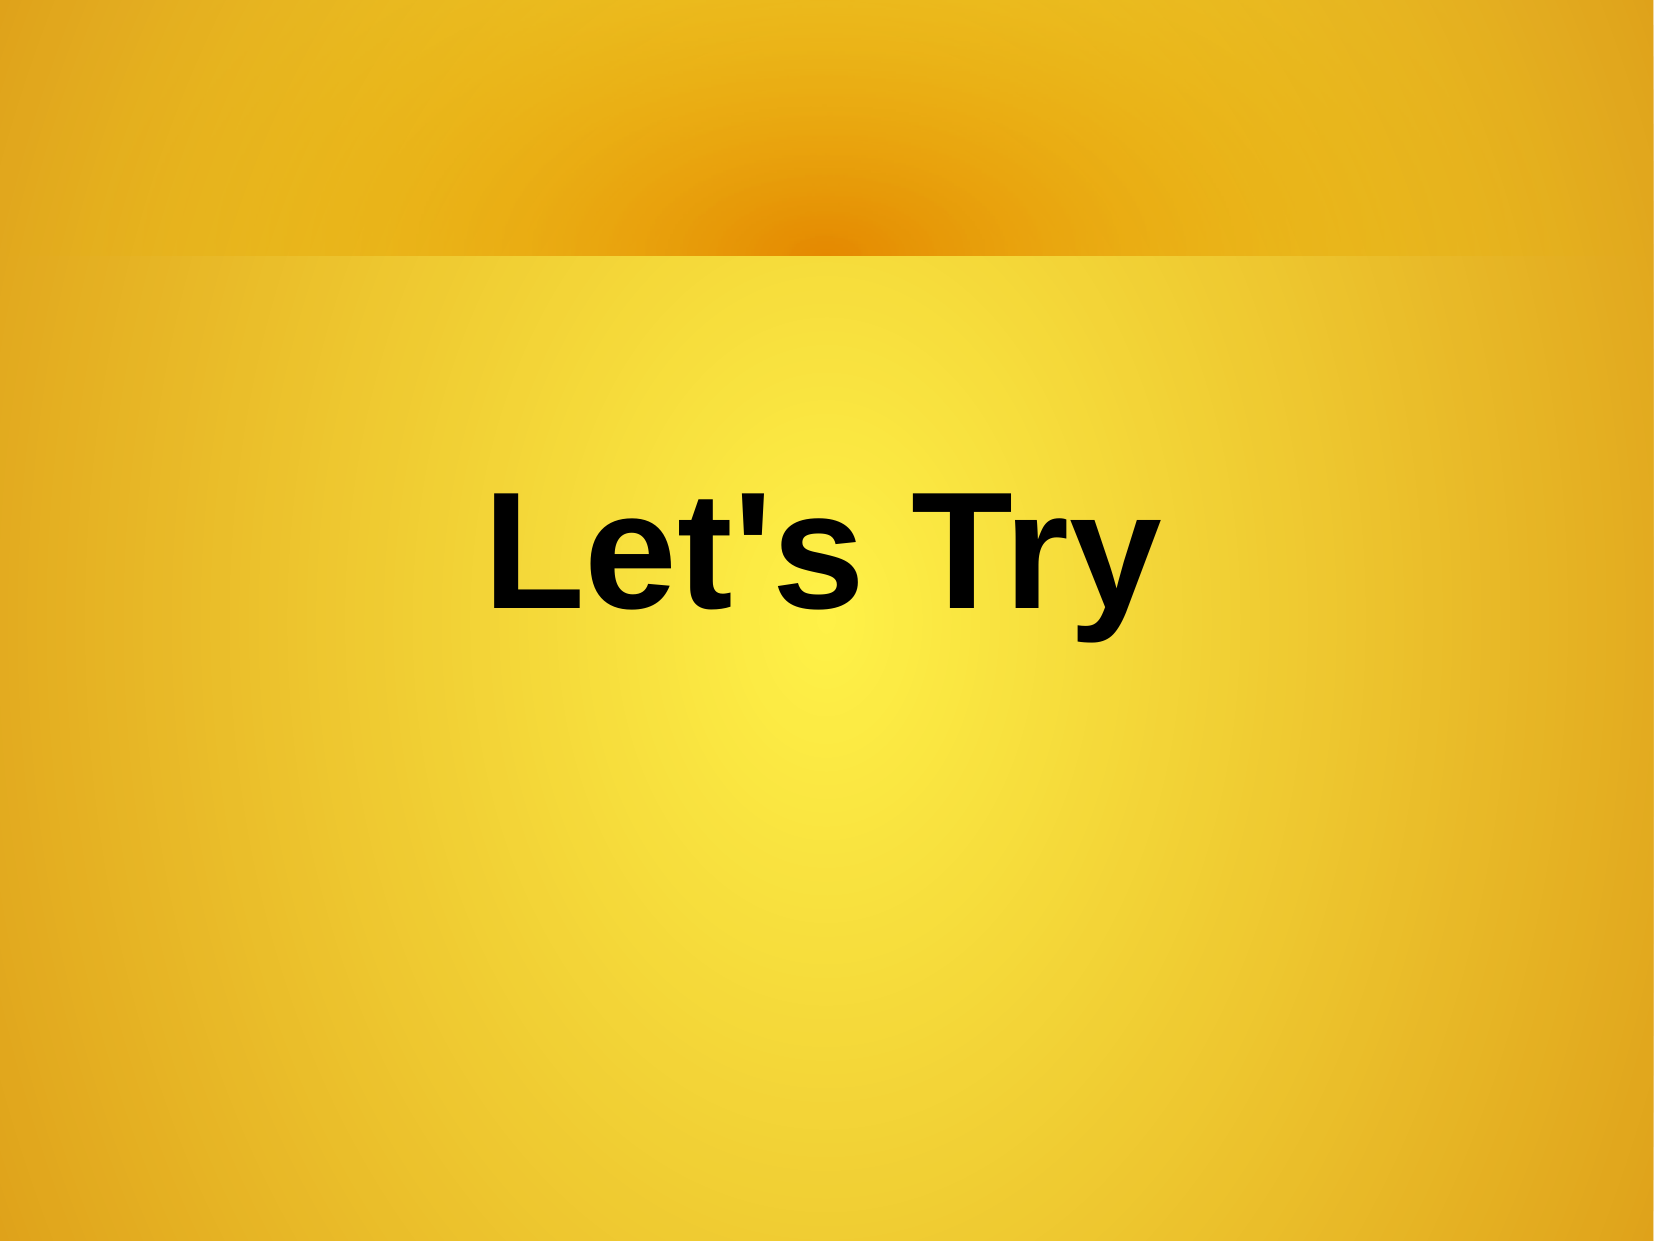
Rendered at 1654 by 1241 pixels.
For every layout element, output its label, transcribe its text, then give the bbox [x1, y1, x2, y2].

subtitle Let's Try [78, 70, 1567, 1027]
